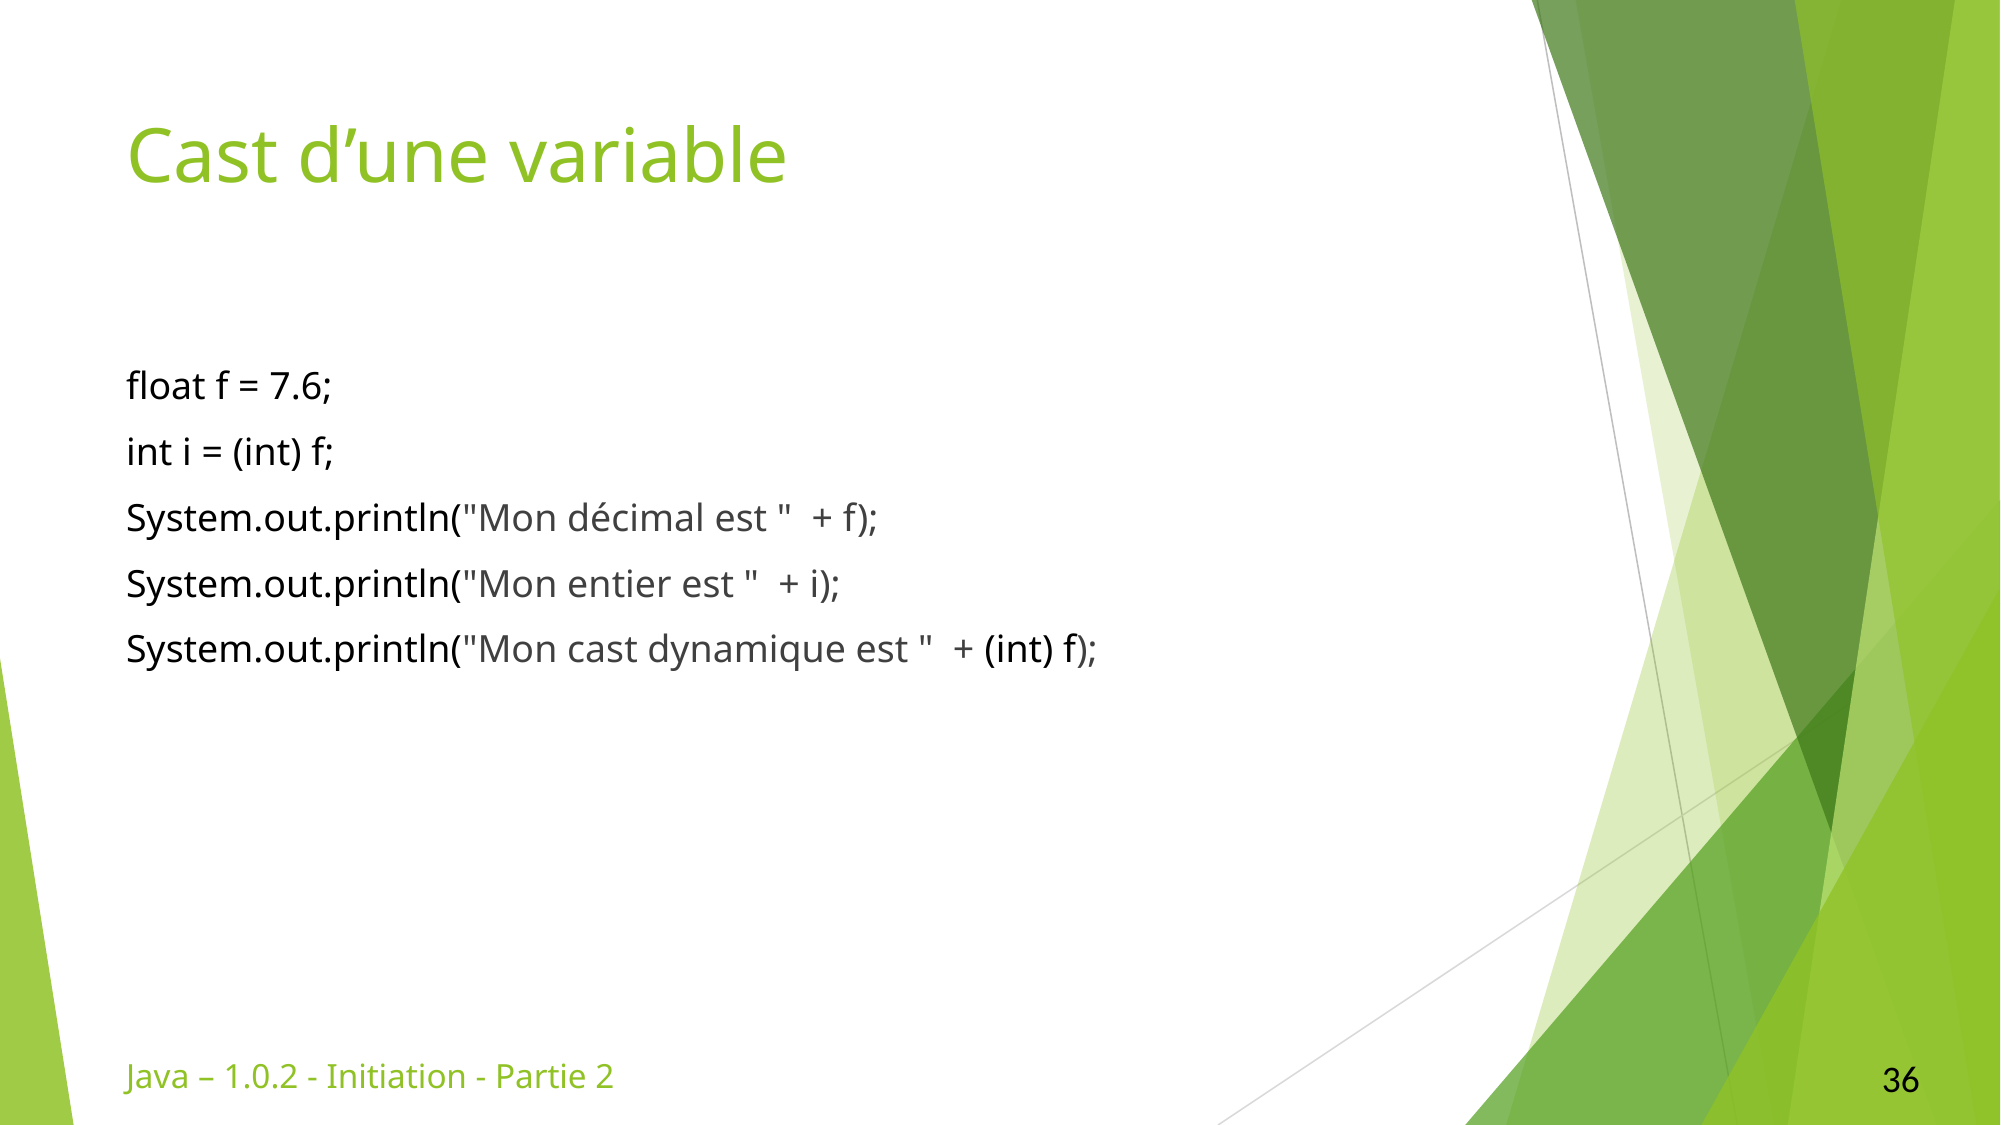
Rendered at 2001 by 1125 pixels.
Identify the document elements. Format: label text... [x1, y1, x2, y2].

title Cast d’une variable [111, 99, 1522, 317]
text_box Java – 1.0.2 - Initiation - Partie 2 [111, 1047, 1094, 1109]
list float f = 7.6; int i = (int) f; System.out.println("Mon décimal est " + f); System.out.println("Mon entier est " + i); System.out.println("Mon cast dynamique est " + (int) f); [111, 354, 1522, 992]
text_box [1866, 1047, 1979, 1108]
